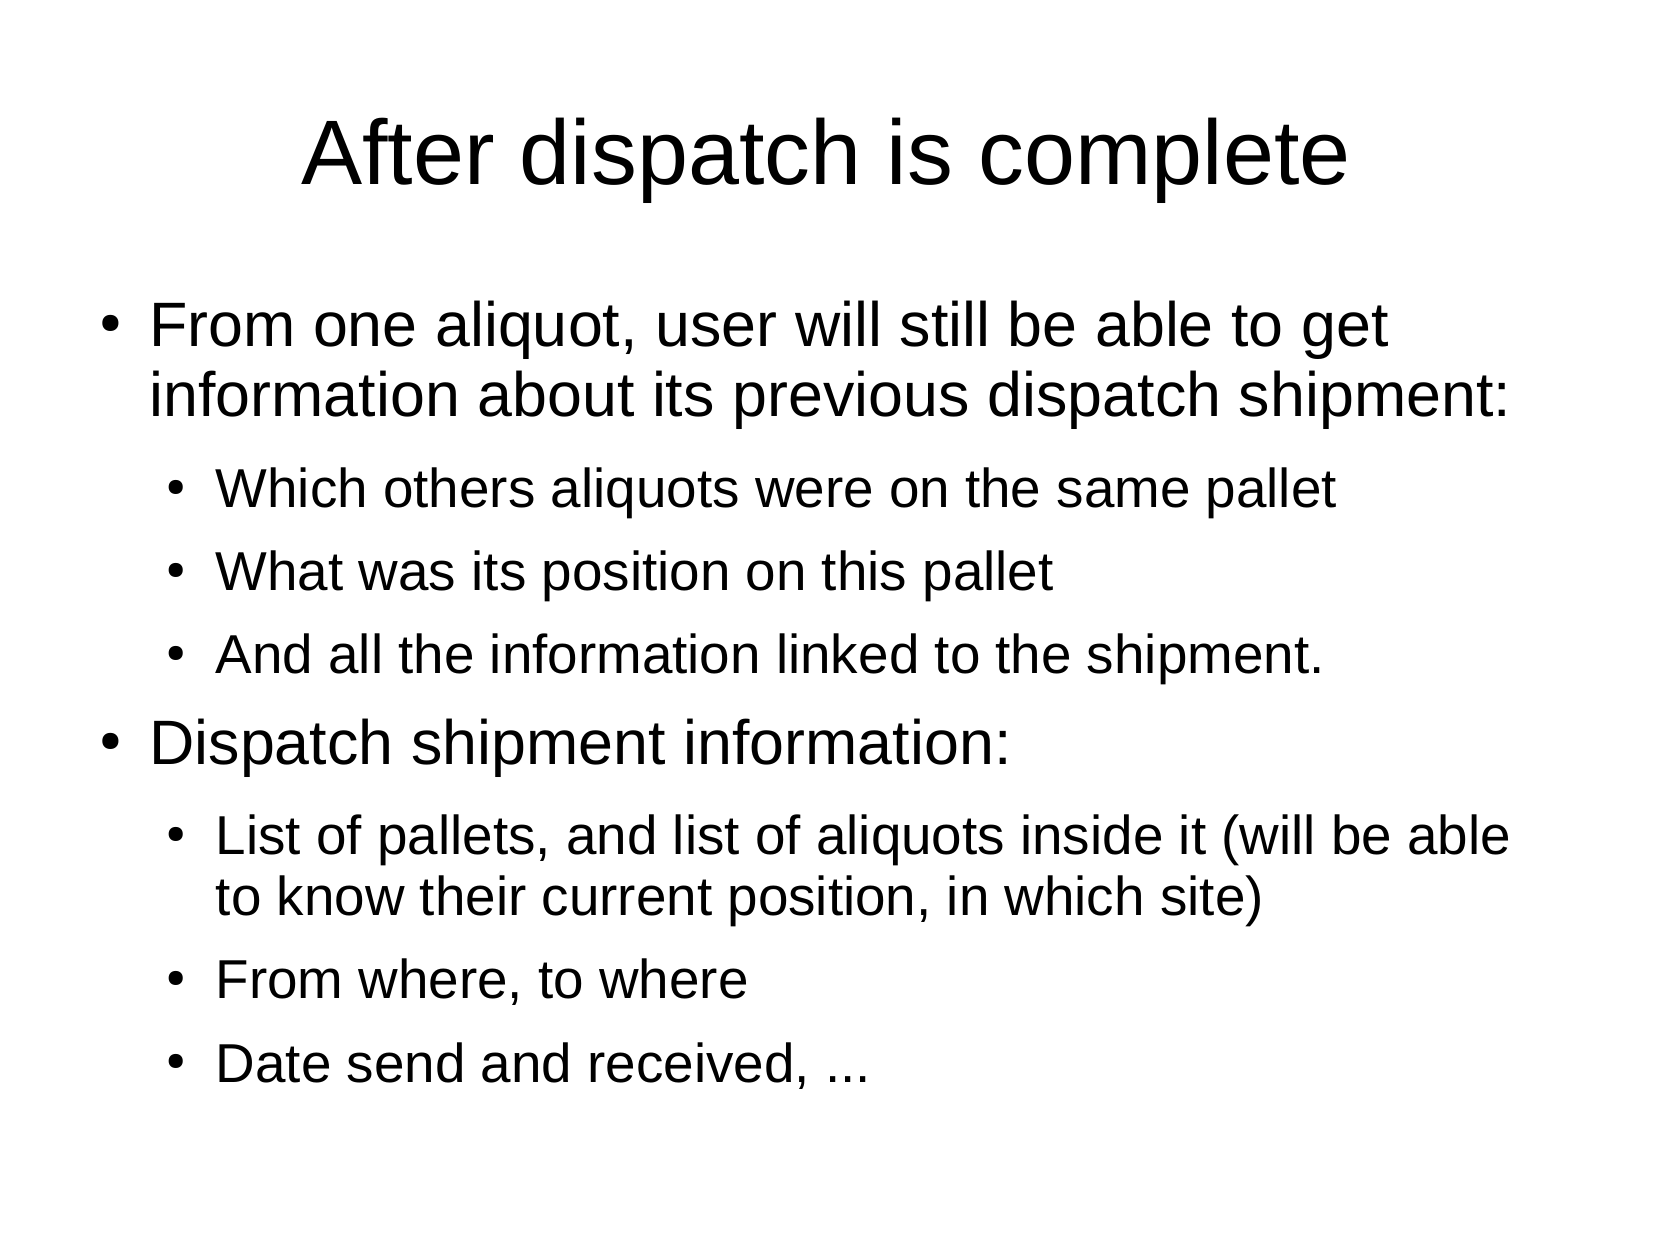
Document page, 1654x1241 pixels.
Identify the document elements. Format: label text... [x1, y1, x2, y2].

title After dispatch is complete [82, 49, 1571, 257]
list From one aliquot, user will still be able to get information about its previous dispatch shipment: Which others aliquots were on the same pallet What was its position on this pallet And all the information linked to the shipment. Dispatch shipment information: List of pallets, and list of aliquots inside it (will be able to know their current position, in which site) From where, to where Date send and received, ... [82, 290, 1571, 1109]
